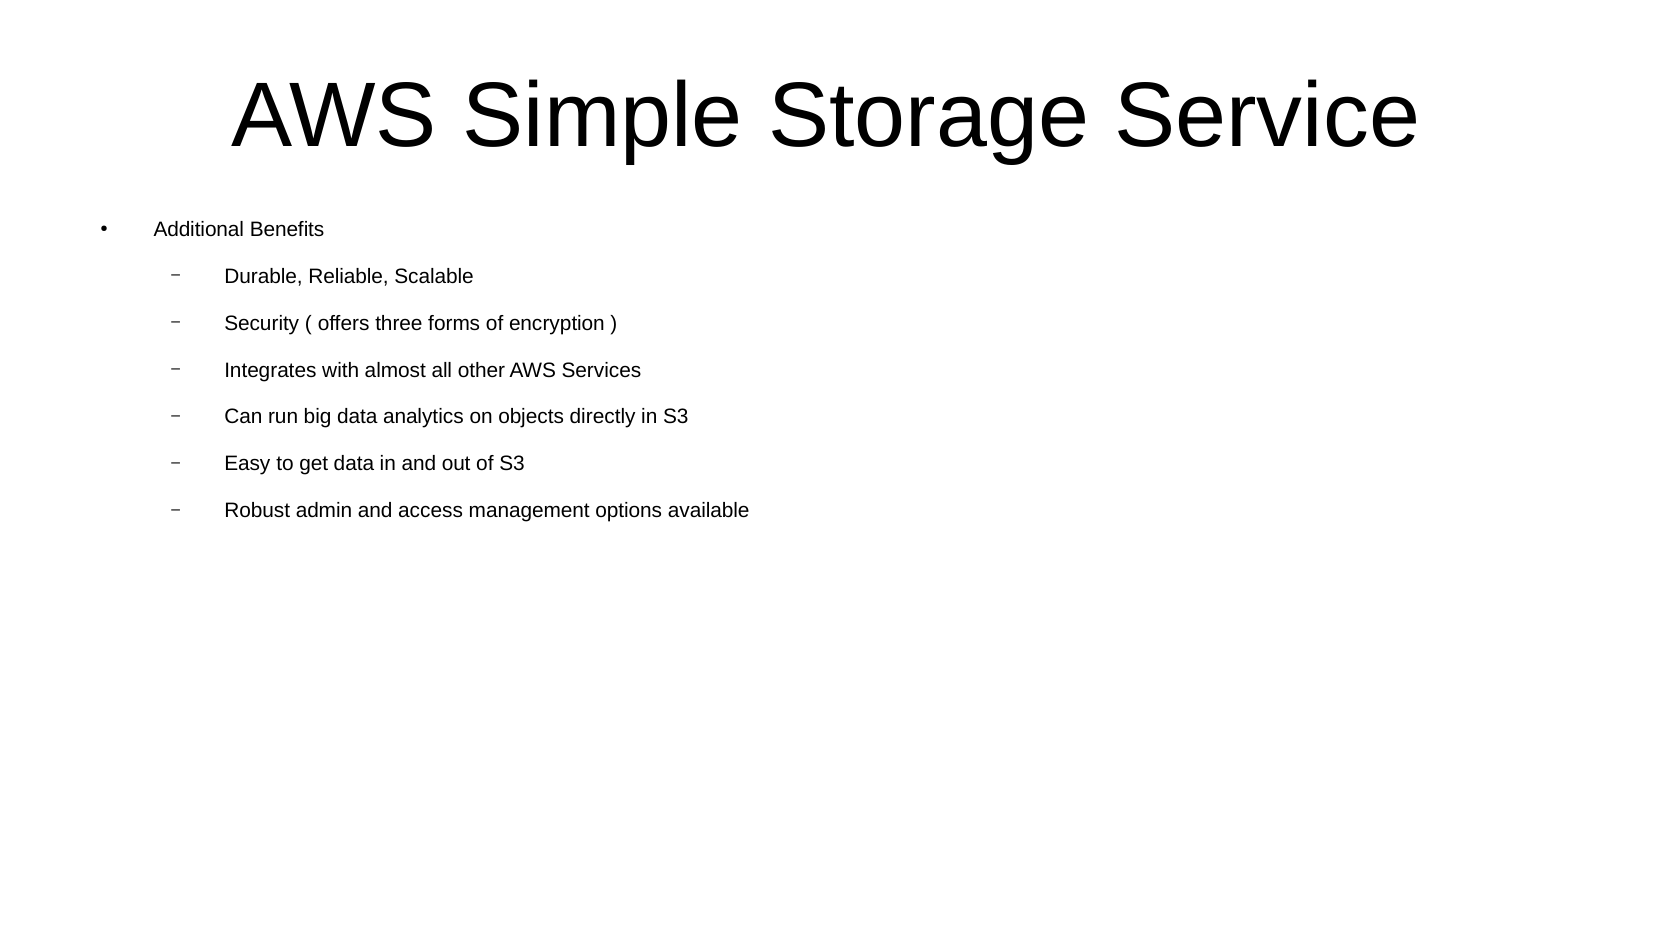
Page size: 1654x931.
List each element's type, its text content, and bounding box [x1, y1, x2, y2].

list Additional Benefits Durable, Reliable, Scalable Security ( offers three forms of encryption ) Integrates with almost all other AWS Services Can run big data analytics on objects directly in S3 Easy to get data in and out of S3 Robust admin and access management options available [82, 217, 1571, 758]
title AWS Simple Storage Service [82, 37, 1571, 193]
